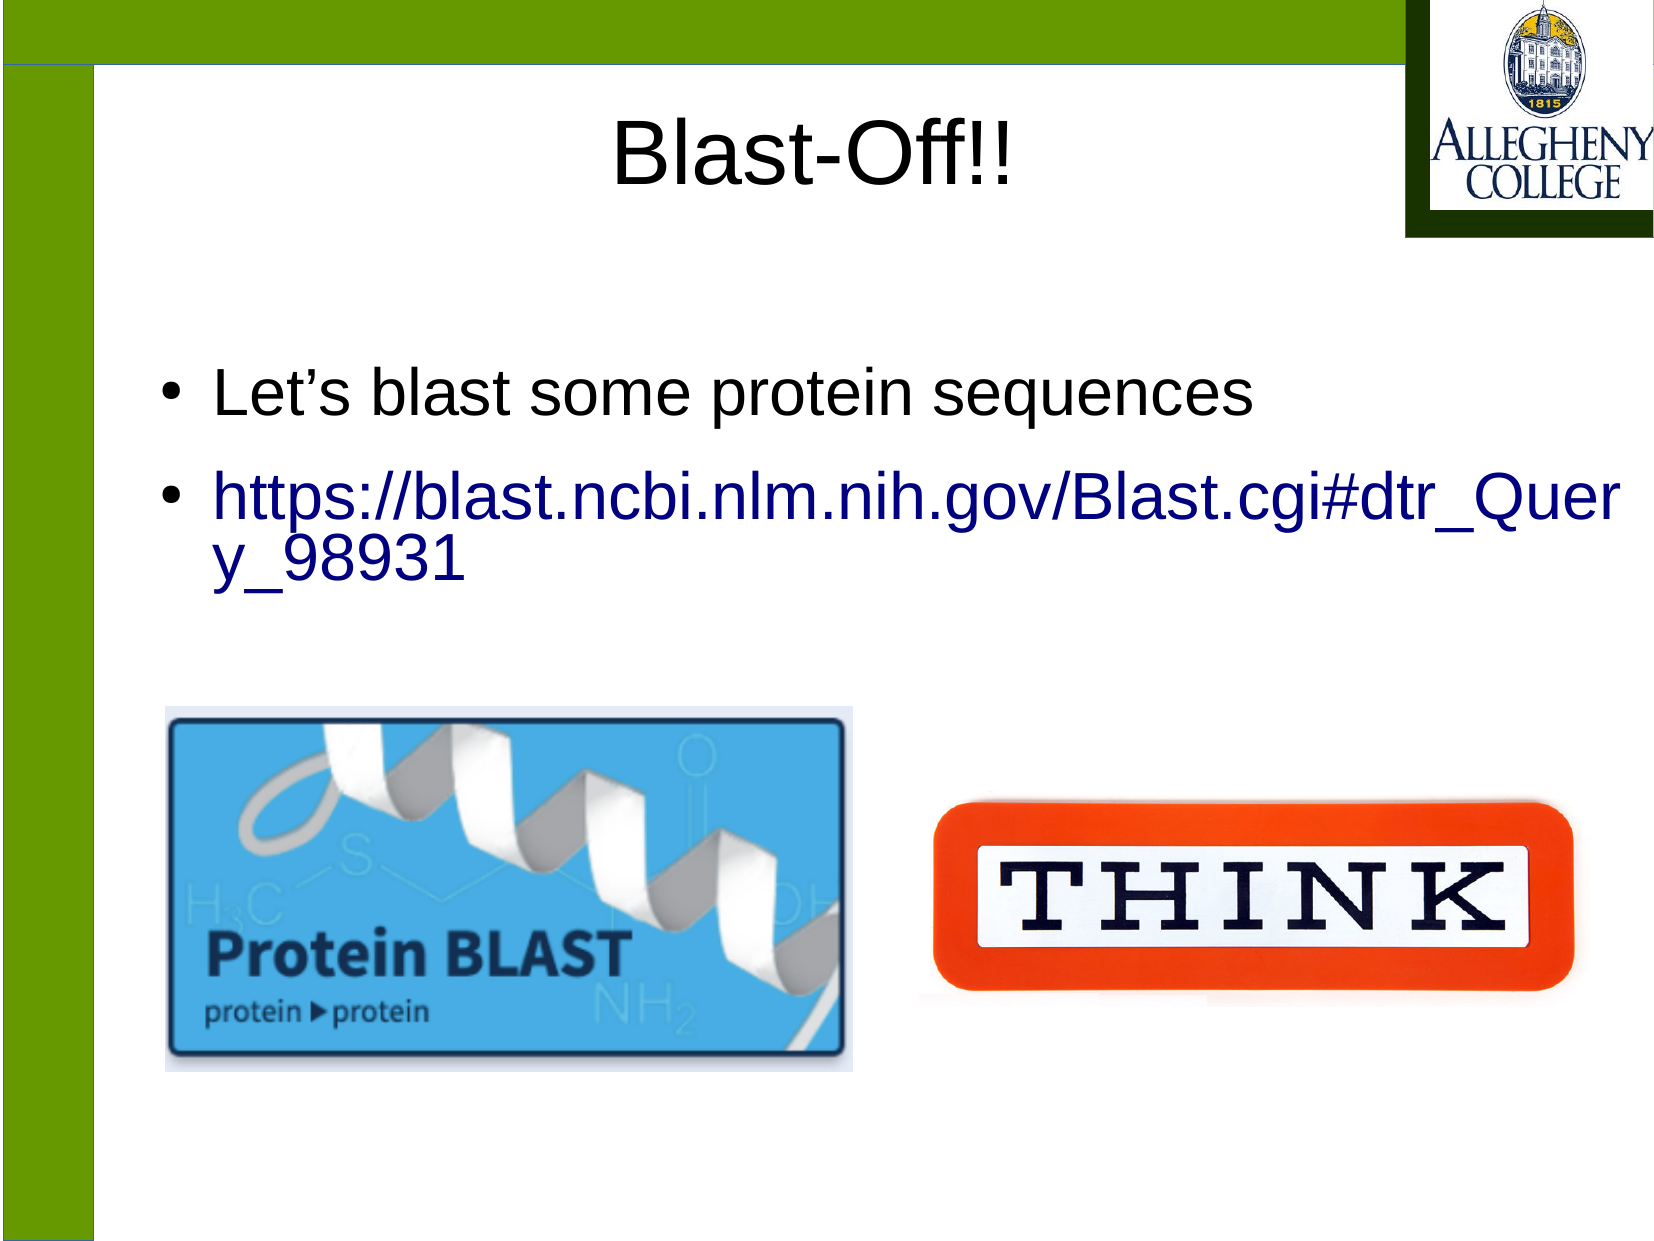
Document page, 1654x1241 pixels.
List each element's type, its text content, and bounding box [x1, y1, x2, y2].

picture [919, 781, 1591, 1007]
picture [1430, 0, 1654, 210]
text_box [3, 0, 1654, 1241]
list Let’s blast some protein sequences https://blast.ncbi.nlm.nih.gov/Blast.cgi#dtr_Query_98931 [141, 355, 1630, 1075]
title Blast-Off!! [112, 65, 1515, 257]
picture [165, 706, 853, 1072]
